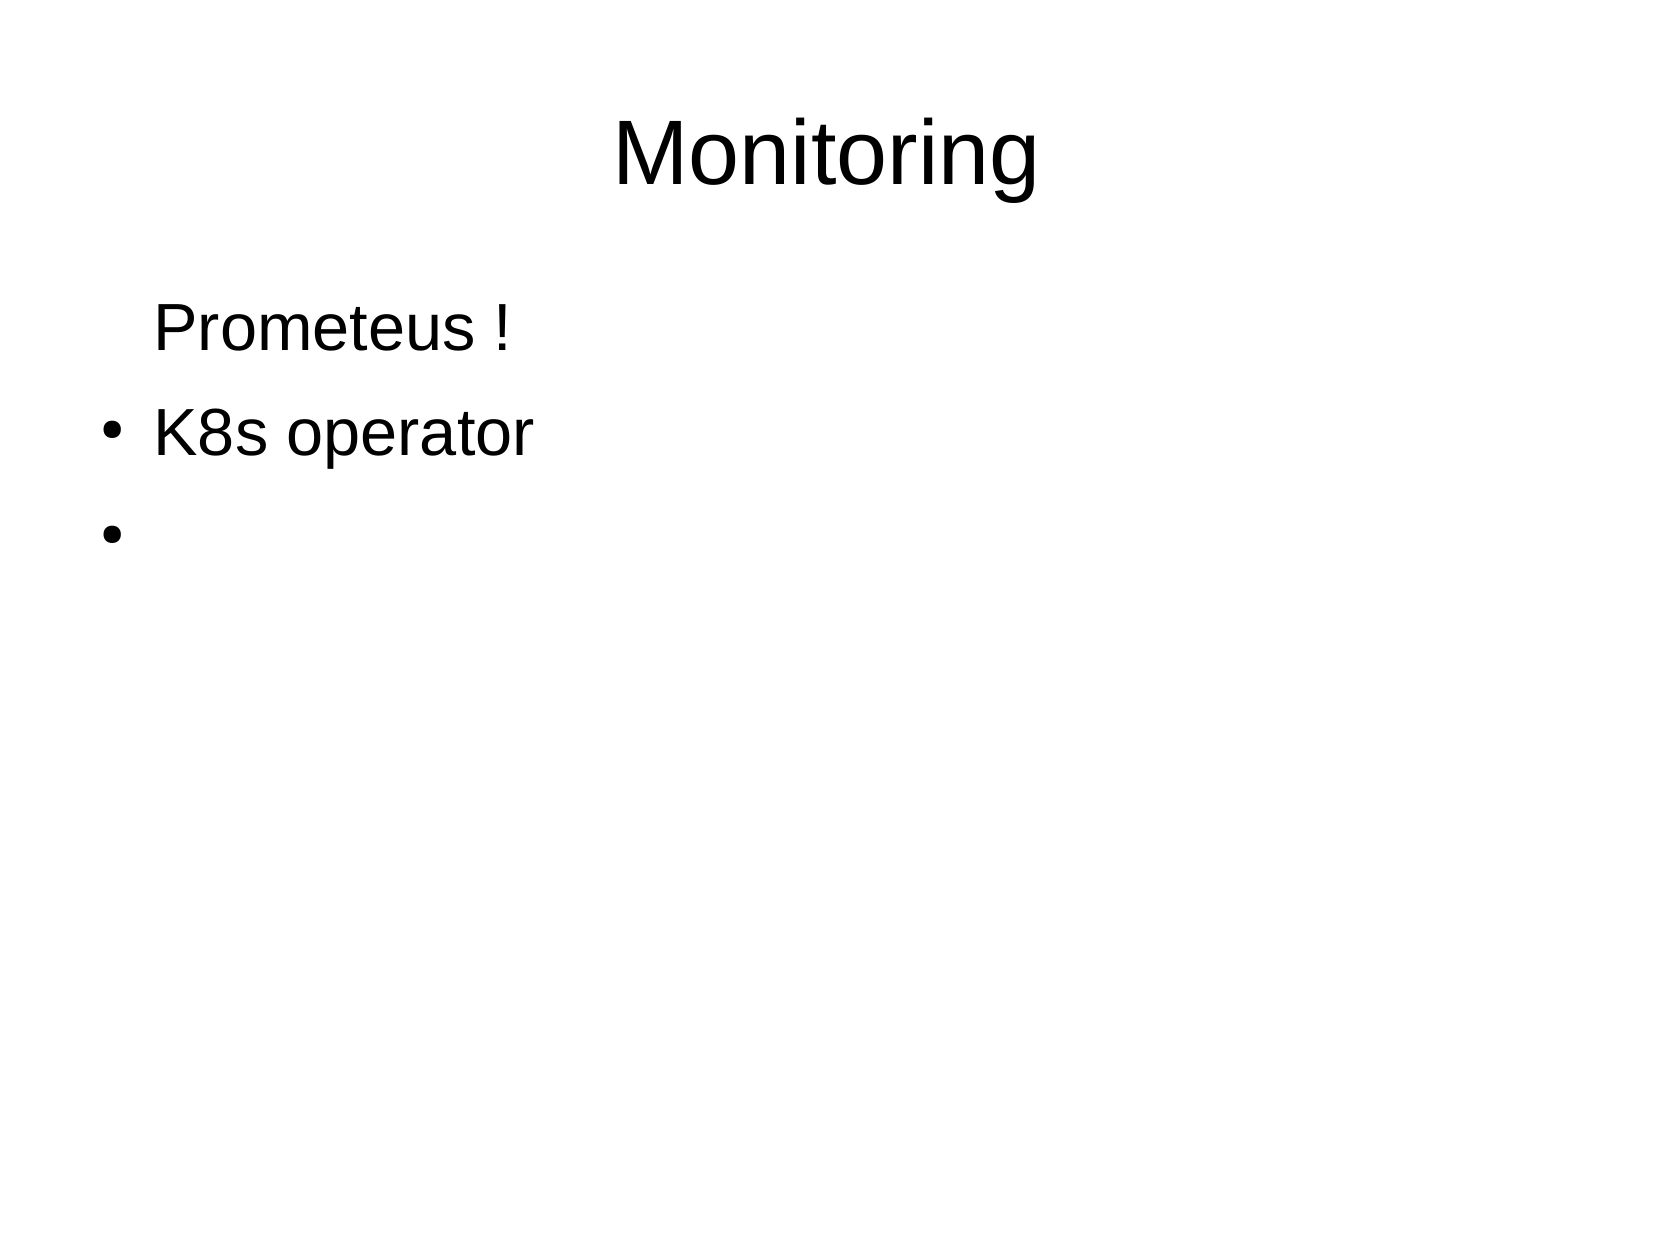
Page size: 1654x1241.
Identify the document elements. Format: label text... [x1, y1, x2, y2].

list Prometeus ! K8s operator [82, 290, 1571, 1010]
title Monitoring [82, 49, 1571, 257]
